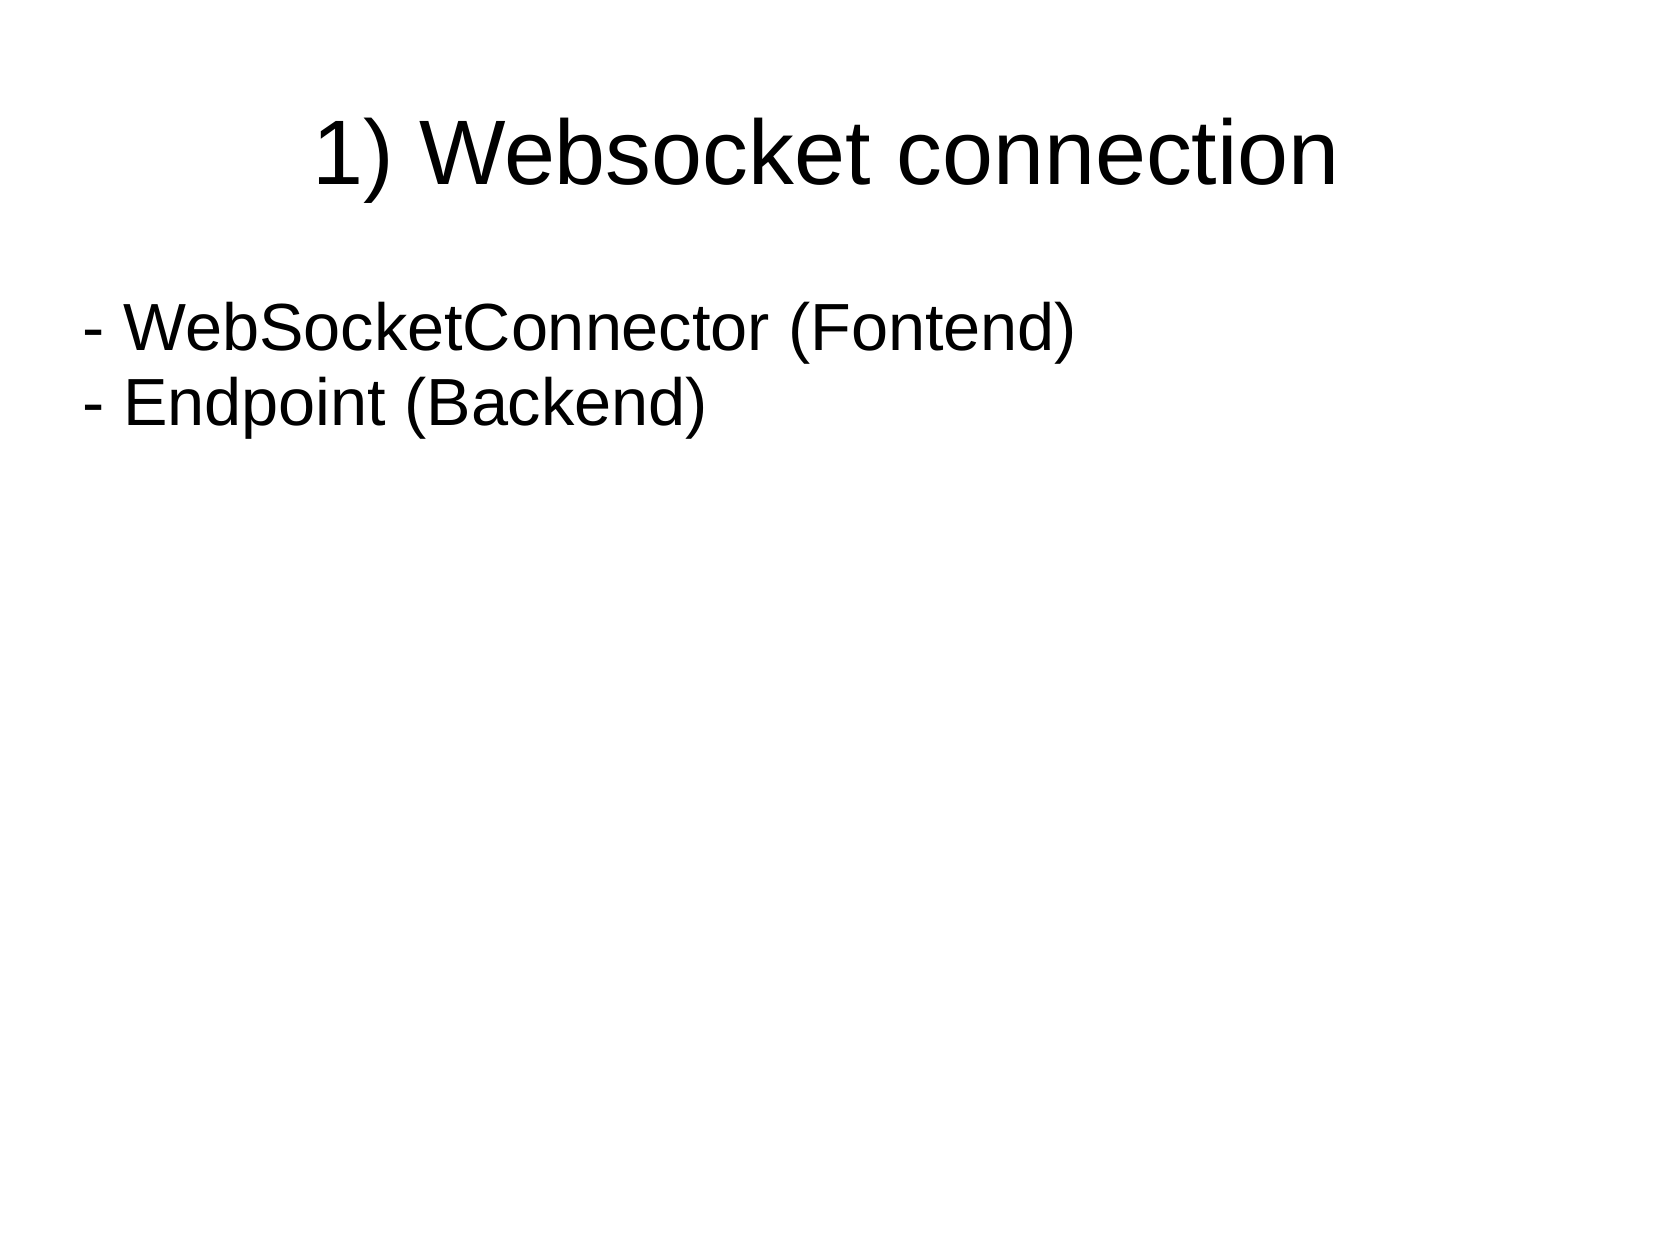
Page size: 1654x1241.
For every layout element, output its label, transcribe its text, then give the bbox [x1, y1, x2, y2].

title 1) Websocket connection [82, 49, 1571, 257]
subtitle - WebSocketConnector (Fontend) - Endpoint (Backend) [82, 290, 1571, 1010]
